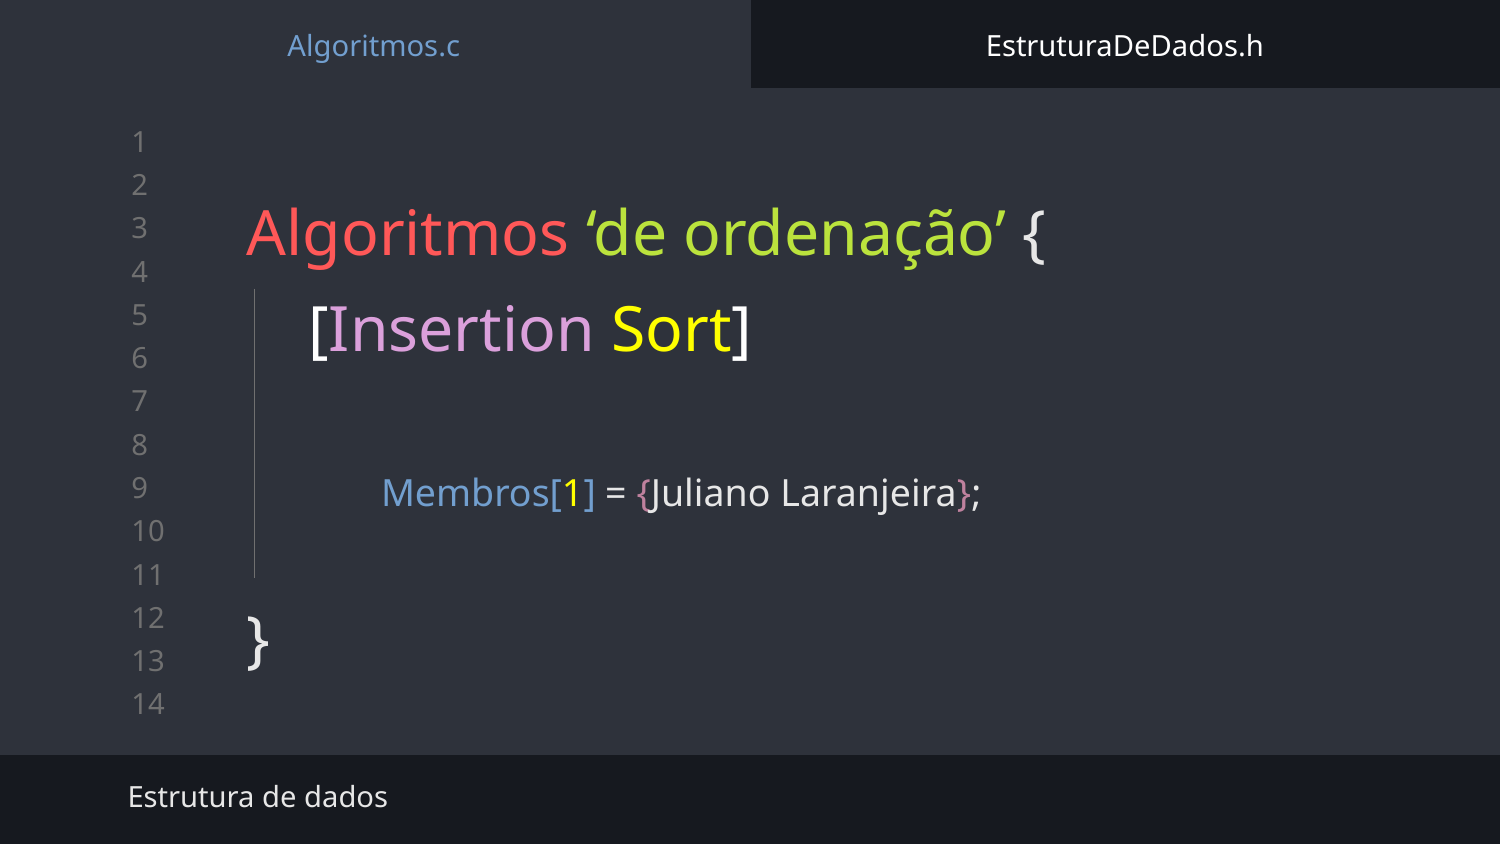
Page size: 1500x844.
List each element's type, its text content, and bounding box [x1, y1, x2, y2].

subtitle EstruturaDeDados.h [750, 15, 1500, 74]
subtitle Estrutura de dados [112, 766, 911, 826]
title Algoritmos ‘de ordenação’ { [231, 187, 1182, 273]
subtitle [Insertion Sort] [293, 289, 1243, 365]
text_box } [231, 583, 315, 689]
subtitle Membros[1] = {Juliano Laranjeira}; [365, 453, 1384, 530]
subtitle Algoritmos.c [0, 15, 749, 74]
